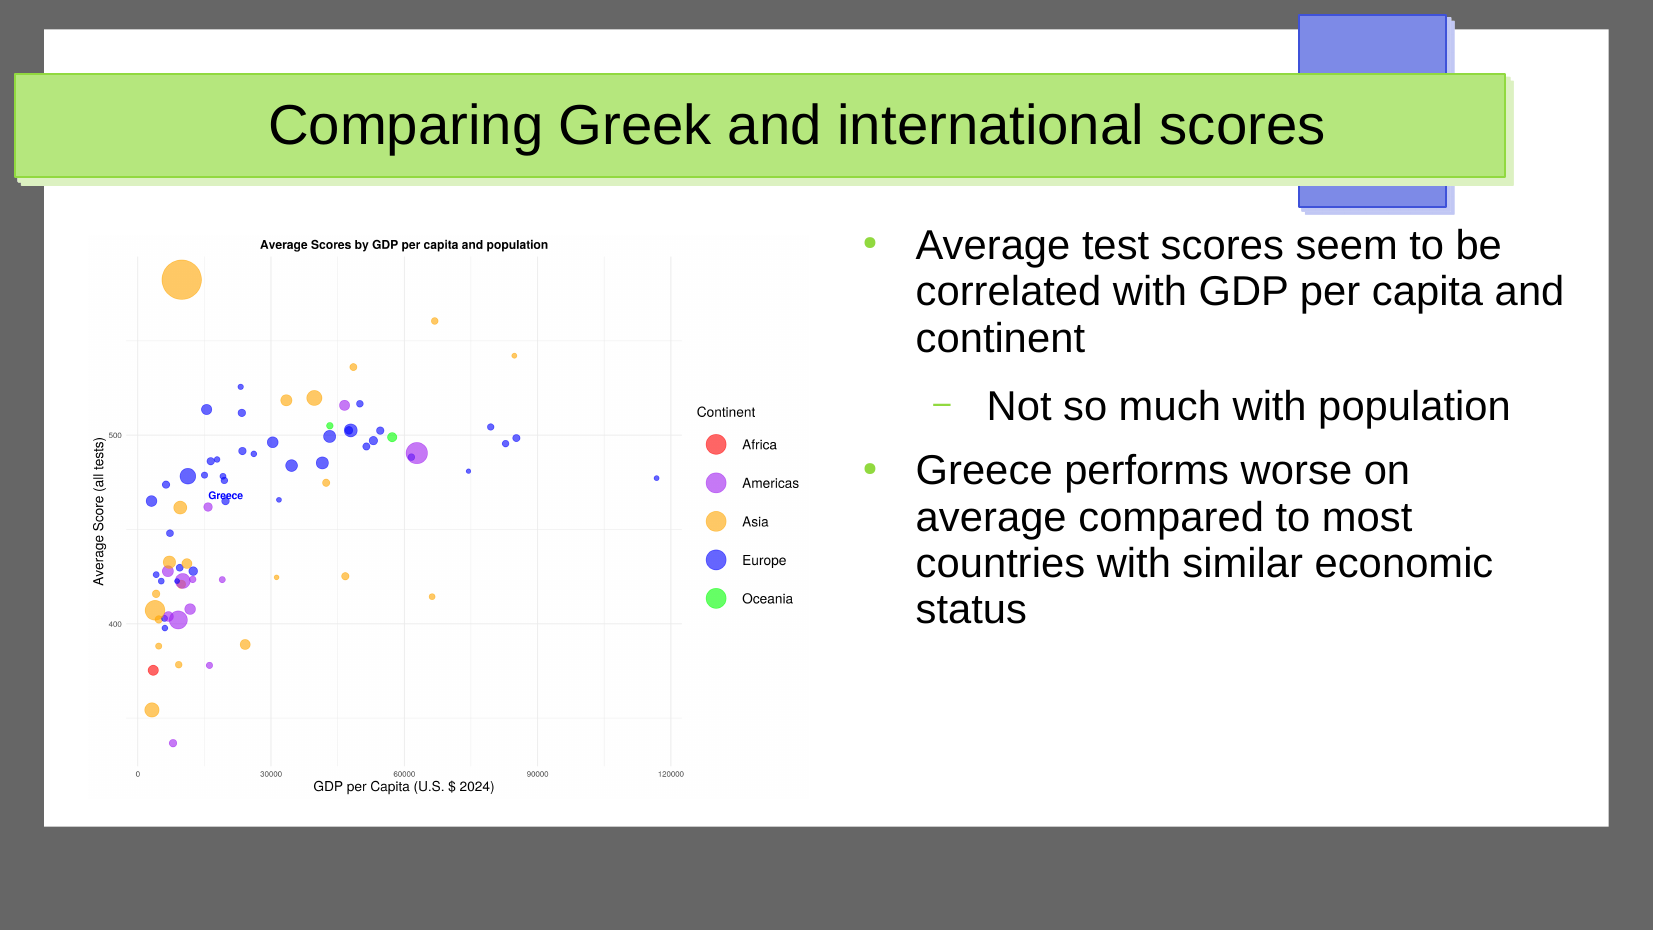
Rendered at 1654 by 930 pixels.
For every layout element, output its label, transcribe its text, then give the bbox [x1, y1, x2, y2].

picture [88, 235, 809, 799]
title Comparing Greek and international scores [88, 73, 1506, 178]
list Average test scores seem to be correlated with GDP per capita and continent Not so much with population Greece performs worse on average compared to most countries with similar economic status [844, 221, 1566, 812]
